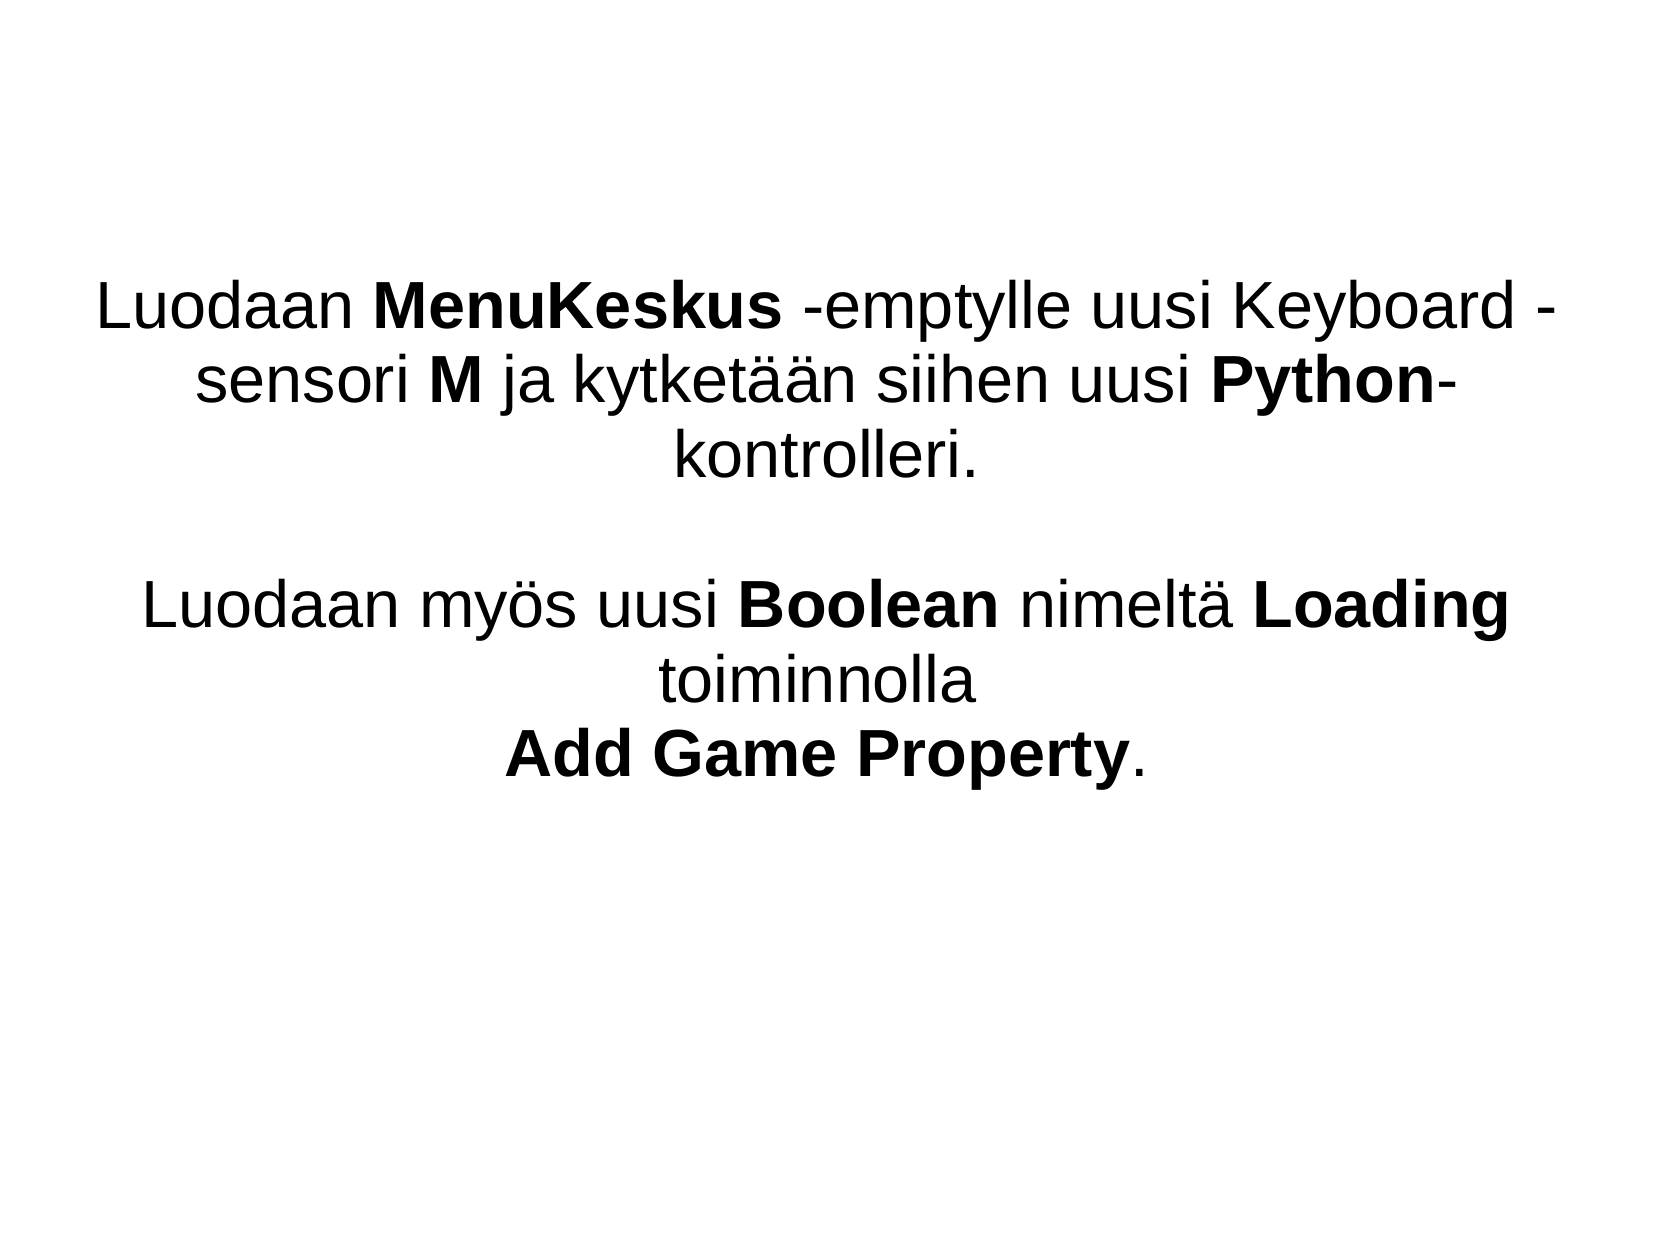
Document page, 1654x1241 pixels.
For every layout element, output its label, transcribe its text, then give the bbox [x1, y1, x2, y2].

subtitle Luodaan MenuKeskus -emptylle uusi Keyboard -sensori M ja kytketään siihen uusi Python-kontrolleri. Luodaan myös uusi Boolean nimeltä Loading toiminnolla Add Game Property. [82, 49, 1571, 1010]
